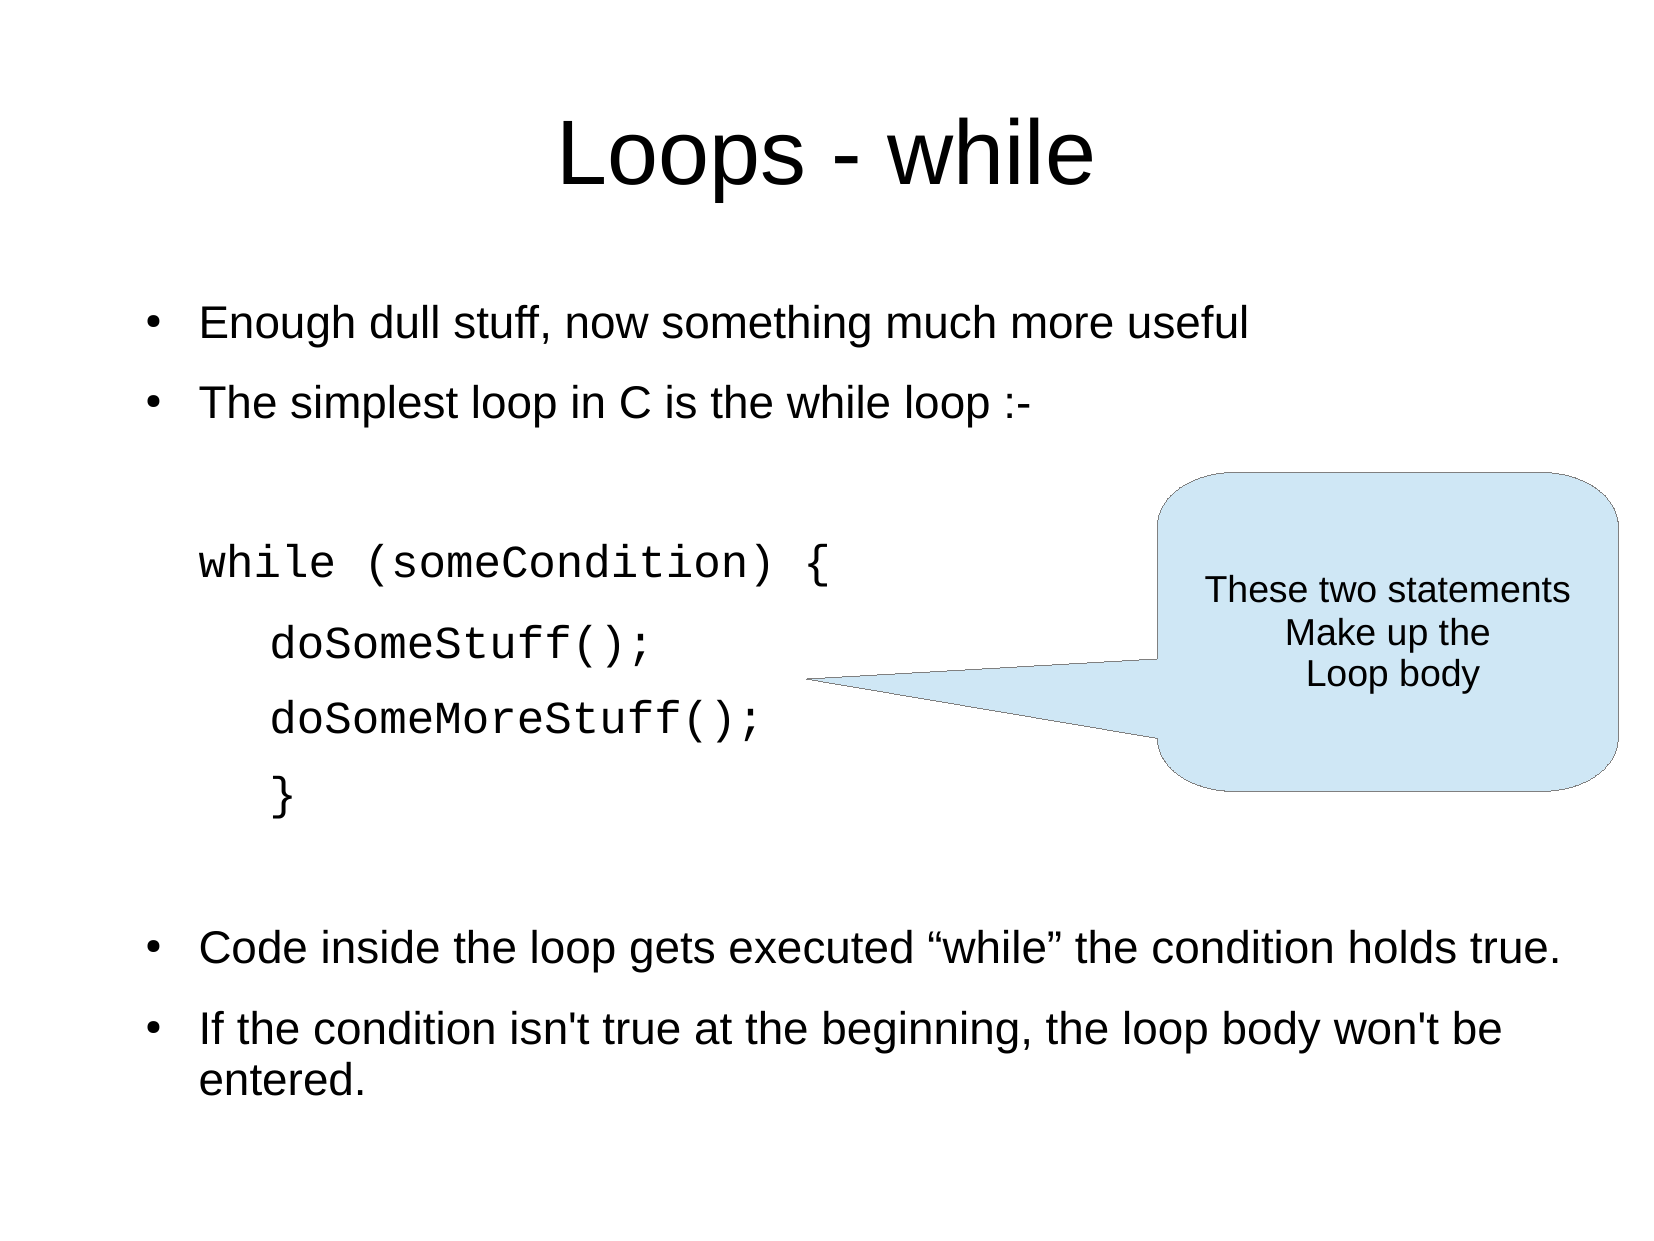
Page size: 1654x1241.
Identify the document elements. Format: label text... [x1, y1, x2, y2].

list Enough dull stuff, now something much more useful The simplest loop in C is the while loop :- while (someCondition) { doSomeStuff(); doSomeMoreStuff(); } Code inside the loop gets executed “while” the condition holds true. If the condition isn't true at the beginning, the loop body won't be entered. [127, 296, 1583, 1170]
title Loops - while [82, 49, 1571, 257]
text_box These two statements Make up the Loop body [806, 472, 1619, 792]
